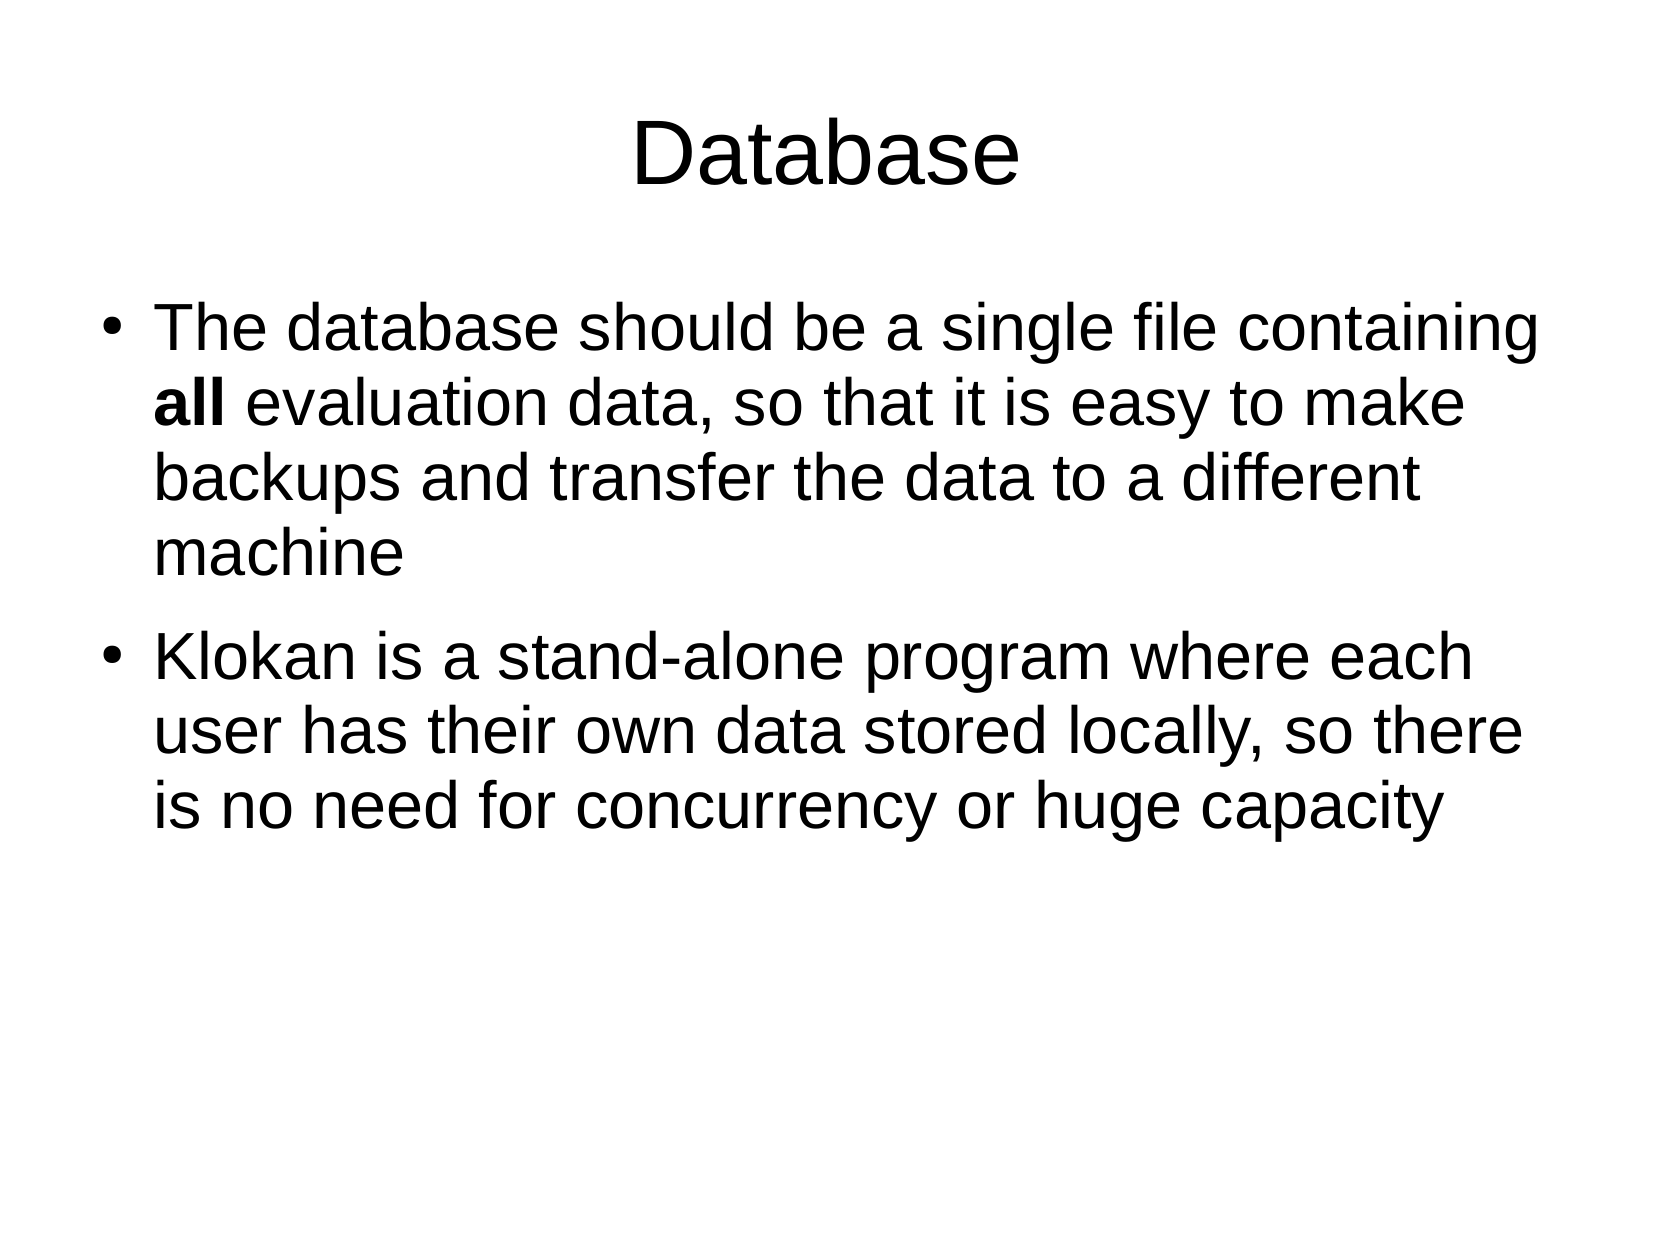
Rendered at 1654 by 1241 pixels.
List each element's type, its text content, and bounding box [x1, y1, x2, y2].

list The database should be a single file containing all evaluation data, so that it is easy to make backups and transfer the data to a different machine Klokan is a stand-alone program where each user has their own data stored locally, so there is no need for concurrency or huge capacity [82, 290, 1571, 1010]
title Database [82, 49, 1571, 257]
